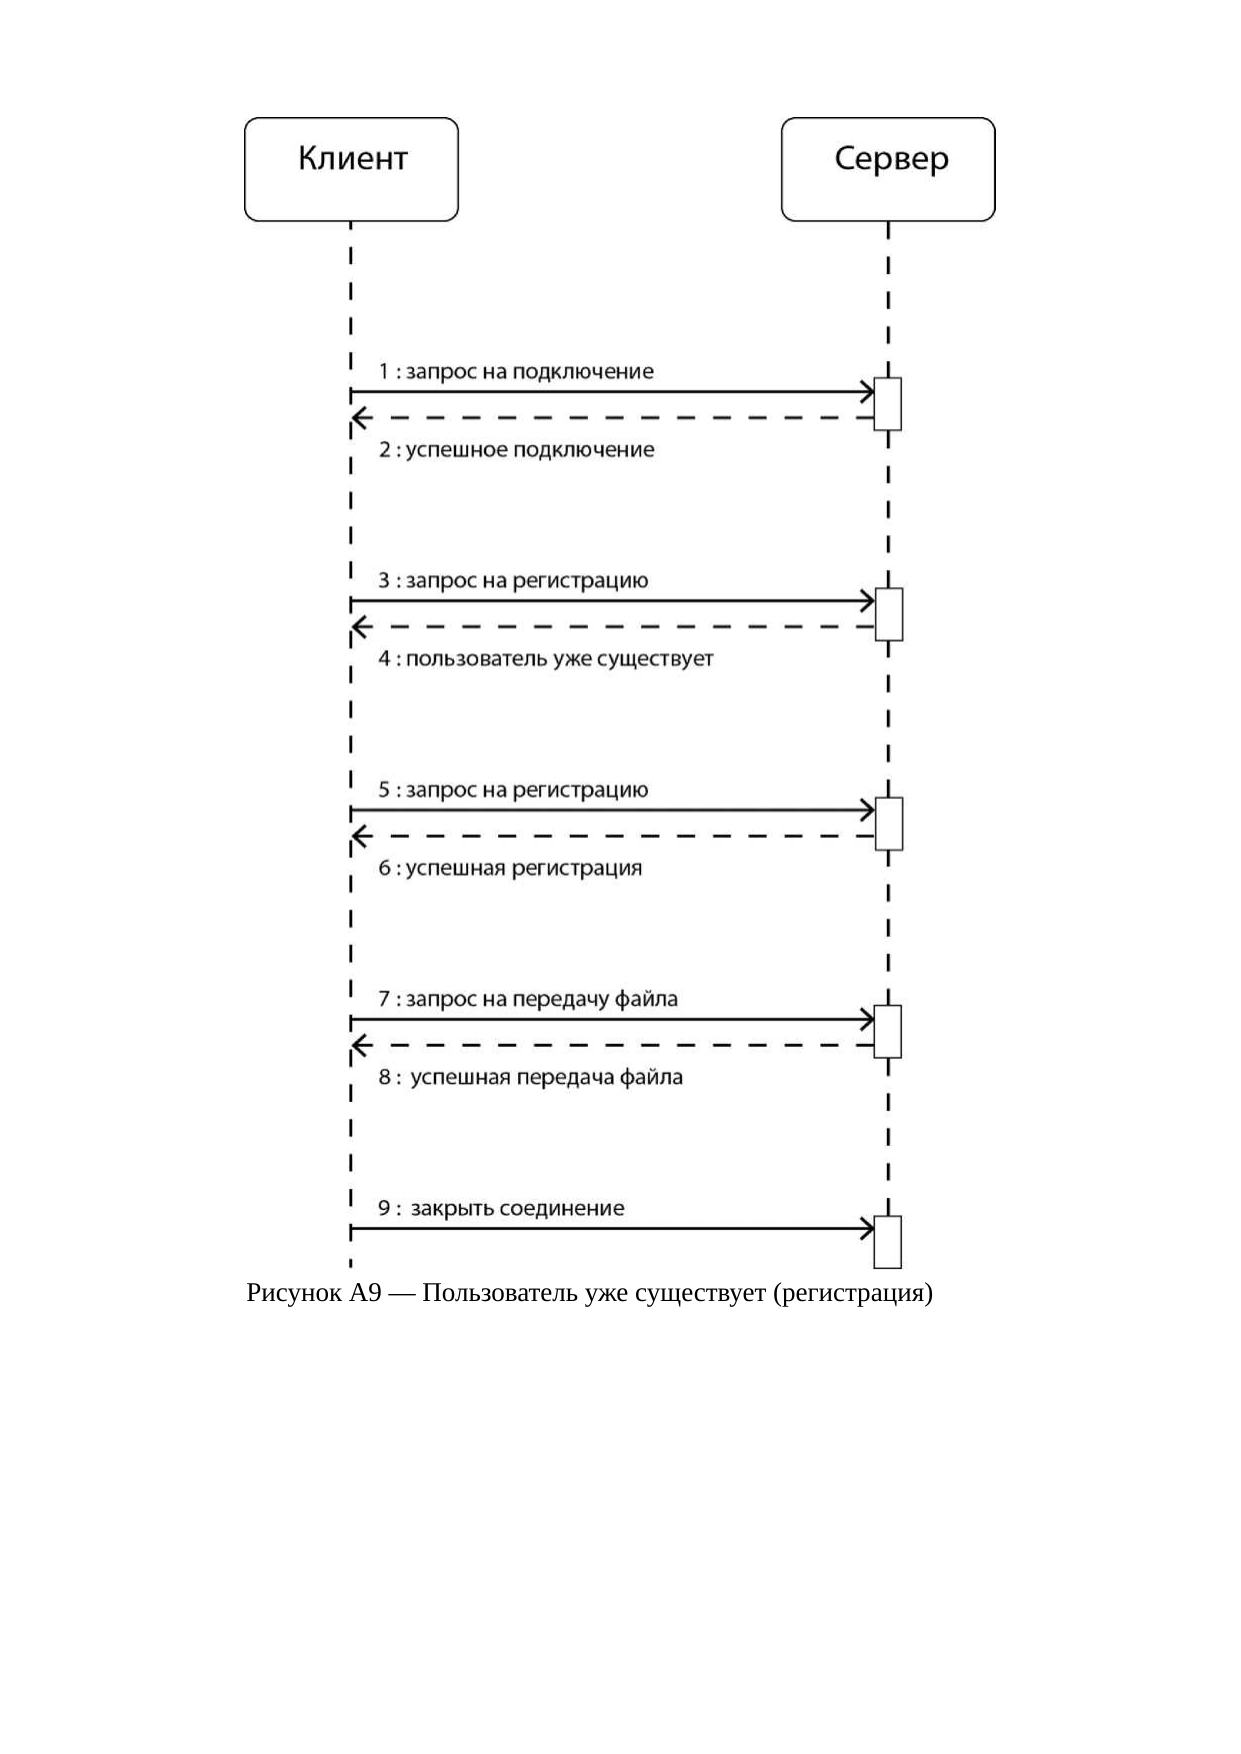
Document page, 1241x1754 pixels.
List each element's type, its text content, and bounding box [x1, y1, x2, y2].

text_box Рисунок А9 — Пользователь уже существует (регистрация) [246, 1274, 993, 1308]
picture [244, 117, 996, 1270]
